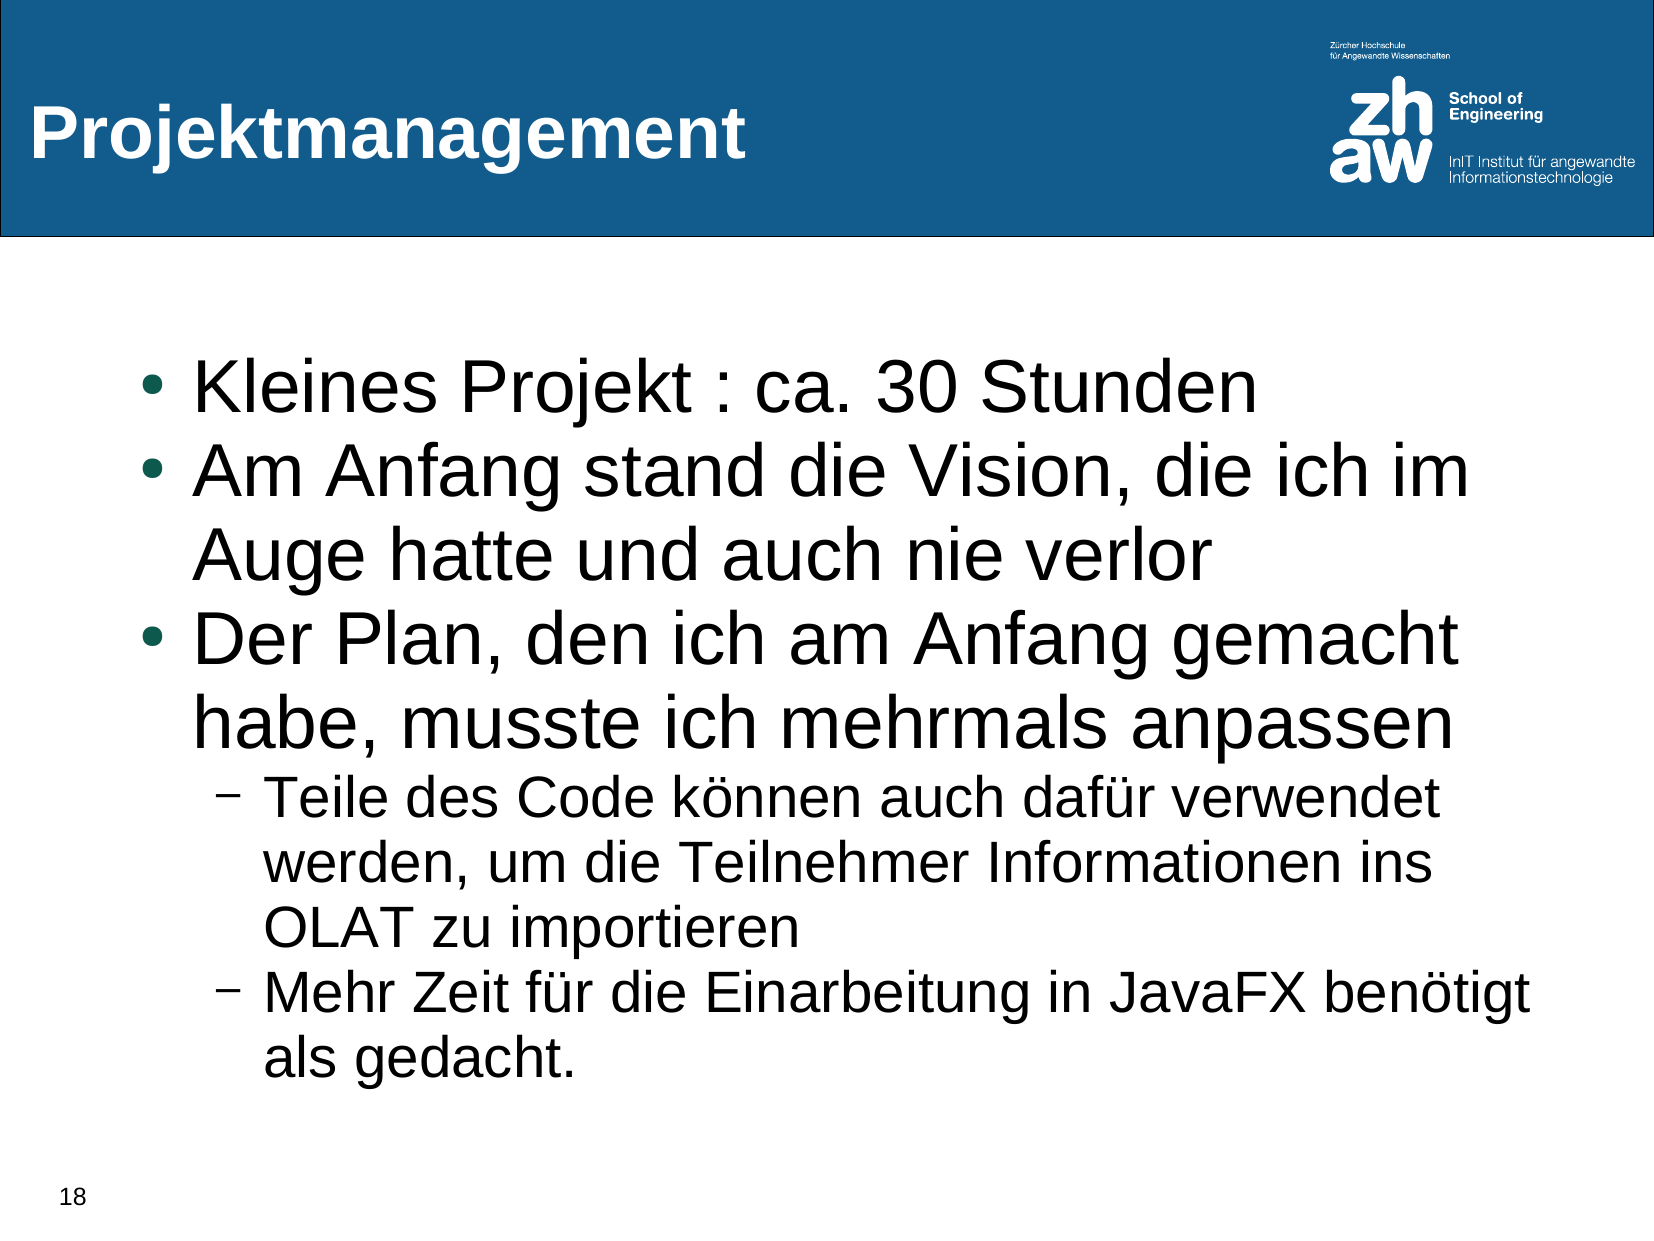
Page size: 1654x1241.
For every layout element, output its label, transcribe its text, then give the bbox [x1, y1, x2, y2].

list Kleines Projekt : ca. 30 Stunden Am Anfang stand die Vision, die ich im Auge hatte und auch nie verlor Der Plan, den ich am Anfang gemacht habe, musste ich mehrmals anpassen Teile des Code können auch dafür verwendet werden, um die Teilnehmer Informationen ins OLAT zu importieren Mehr Zeit für die Einarbeitung in JavaFX benötigt als gedacht. [121, 344, 1534, 1127]
title Projektmanagement [29, 29, 1442, 237]
